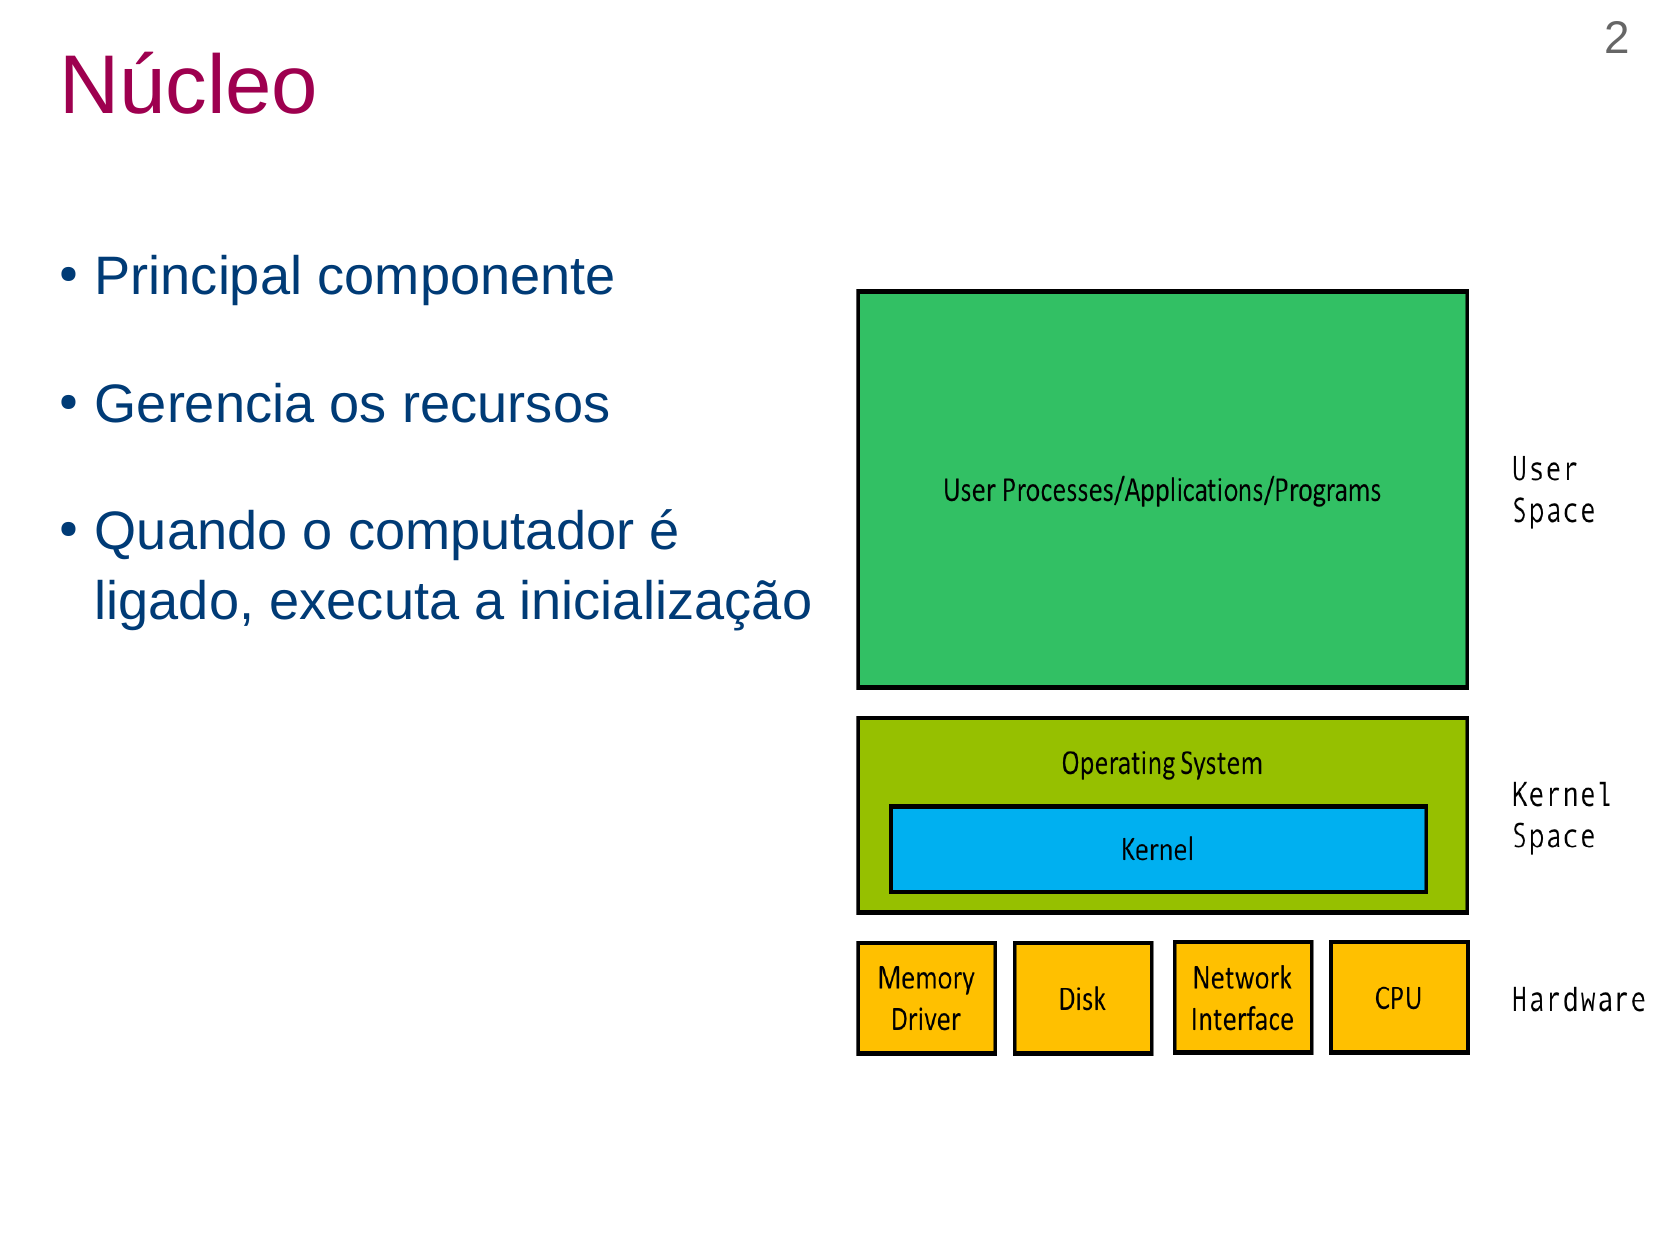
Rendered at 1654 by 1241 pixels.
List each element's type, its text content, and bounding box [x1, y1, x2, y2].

picture [856, 289, 1650, 1060]
title Núcleo [59, 29, 1595, 148]
list Principal componente Gerencia os recursos Quando o computador é ligado, executa a inicialização [59, 236, 821, 1211]
